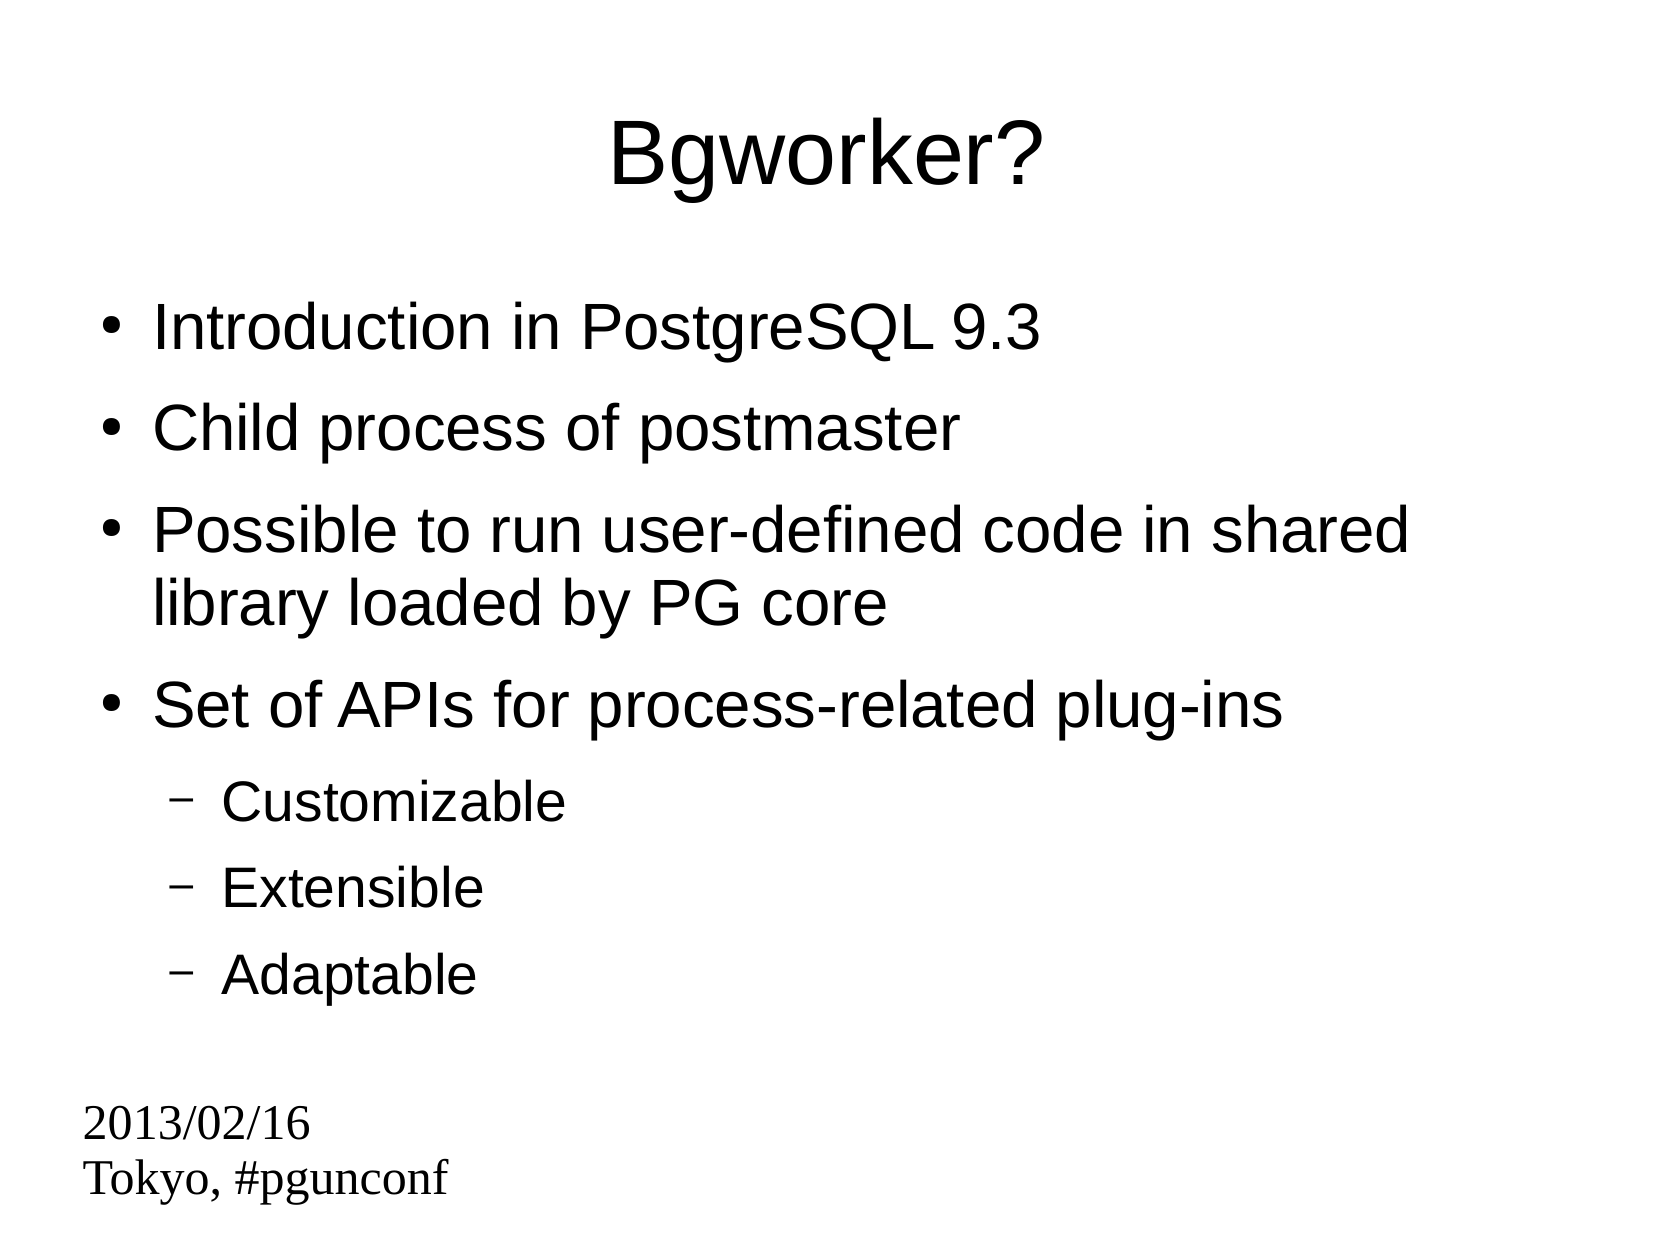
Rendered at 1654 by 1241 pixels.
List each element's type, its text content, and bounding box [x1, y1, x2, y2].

title Bgworker? [82, 49, 1571, 257]
list Introduction in PostgreSQL 9.3 Child process of postmaster Possible to run user-defined code in shared library loaded by PG core Set of APIs for process-related plug-ins Customizable Extensible Adaptable [82, 290, 1538, 1010]
